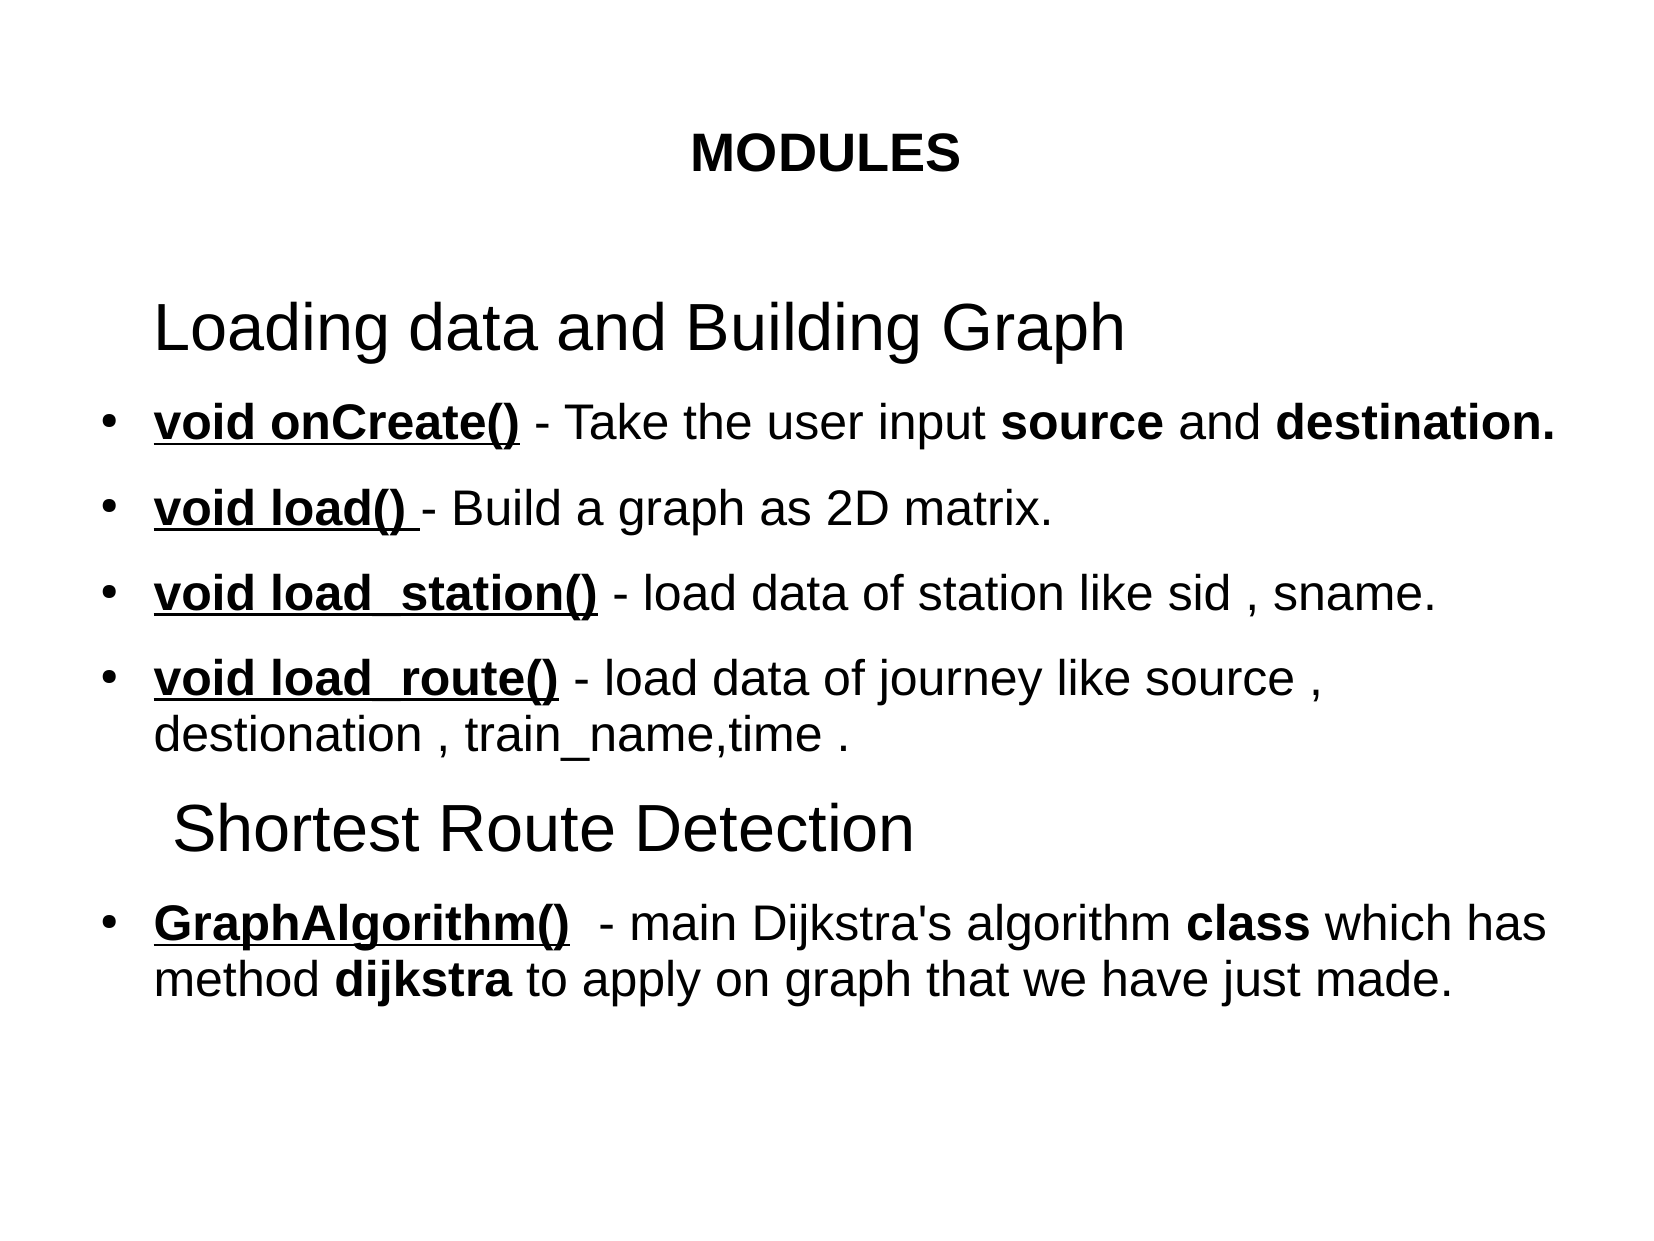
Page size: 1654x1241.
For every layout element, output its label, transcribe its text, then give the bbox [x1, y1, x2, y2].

title MODULES [82, 49, 1571, 257]
list Loading data and Building Graph void onCreate() - Take the user input source and destination. void load() - Build a graph as 2D matrix. void load_station() - load data of station like sid , sname. void load_route() - load data of journey like source , destionation , train_name,time . Shortest Route Detection GraphAlgorithm() - main Dijkstra's algorithm class which has method dijkstra to apply on graph that we have just made. [82, 290, 1571, 1010]
